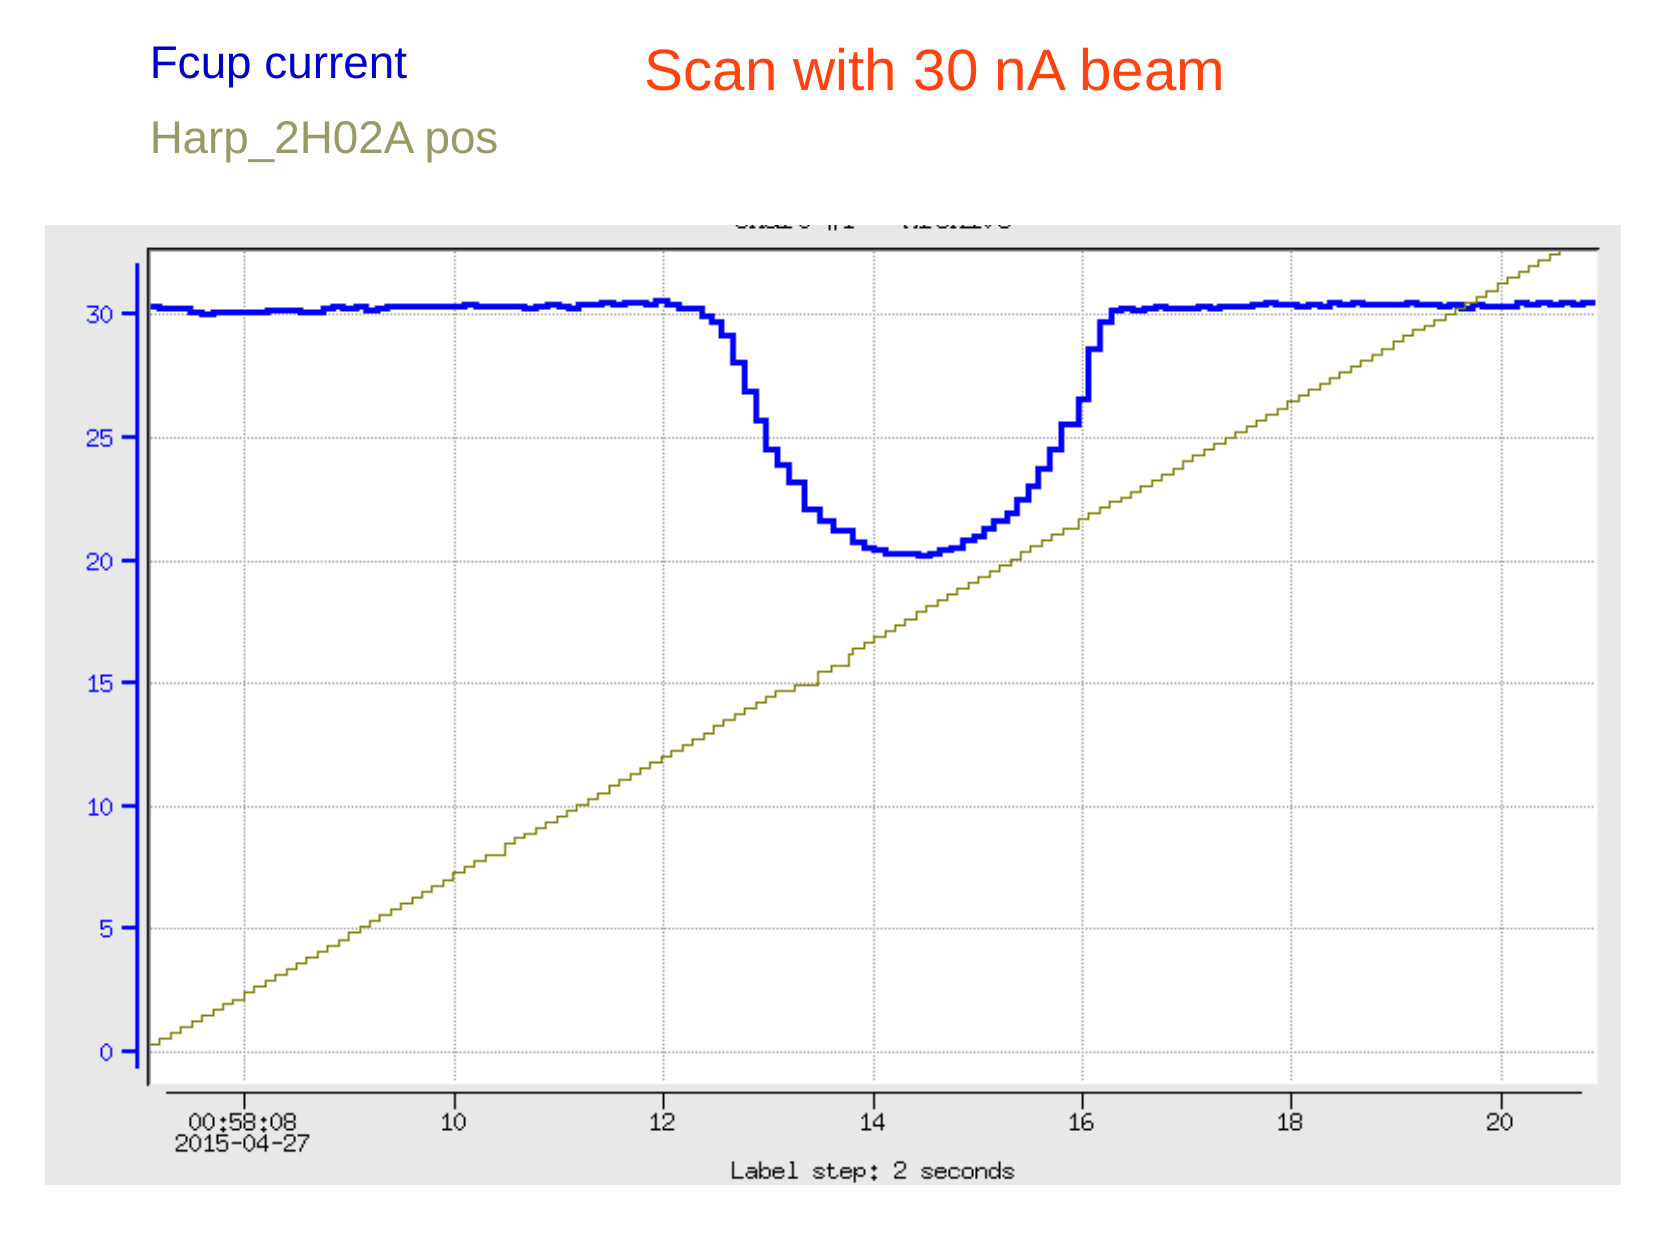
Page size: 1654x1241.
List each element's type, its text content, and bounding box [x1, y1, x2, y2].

text_box Harp_2H02A pos [135, 105, 514, 172]
text_box Fcup current [135, 30, 423, 97]
text_box Scan with 30 nA beam [630, 30, 1241, 111]
picture [45, 225, 1621, 1186]
